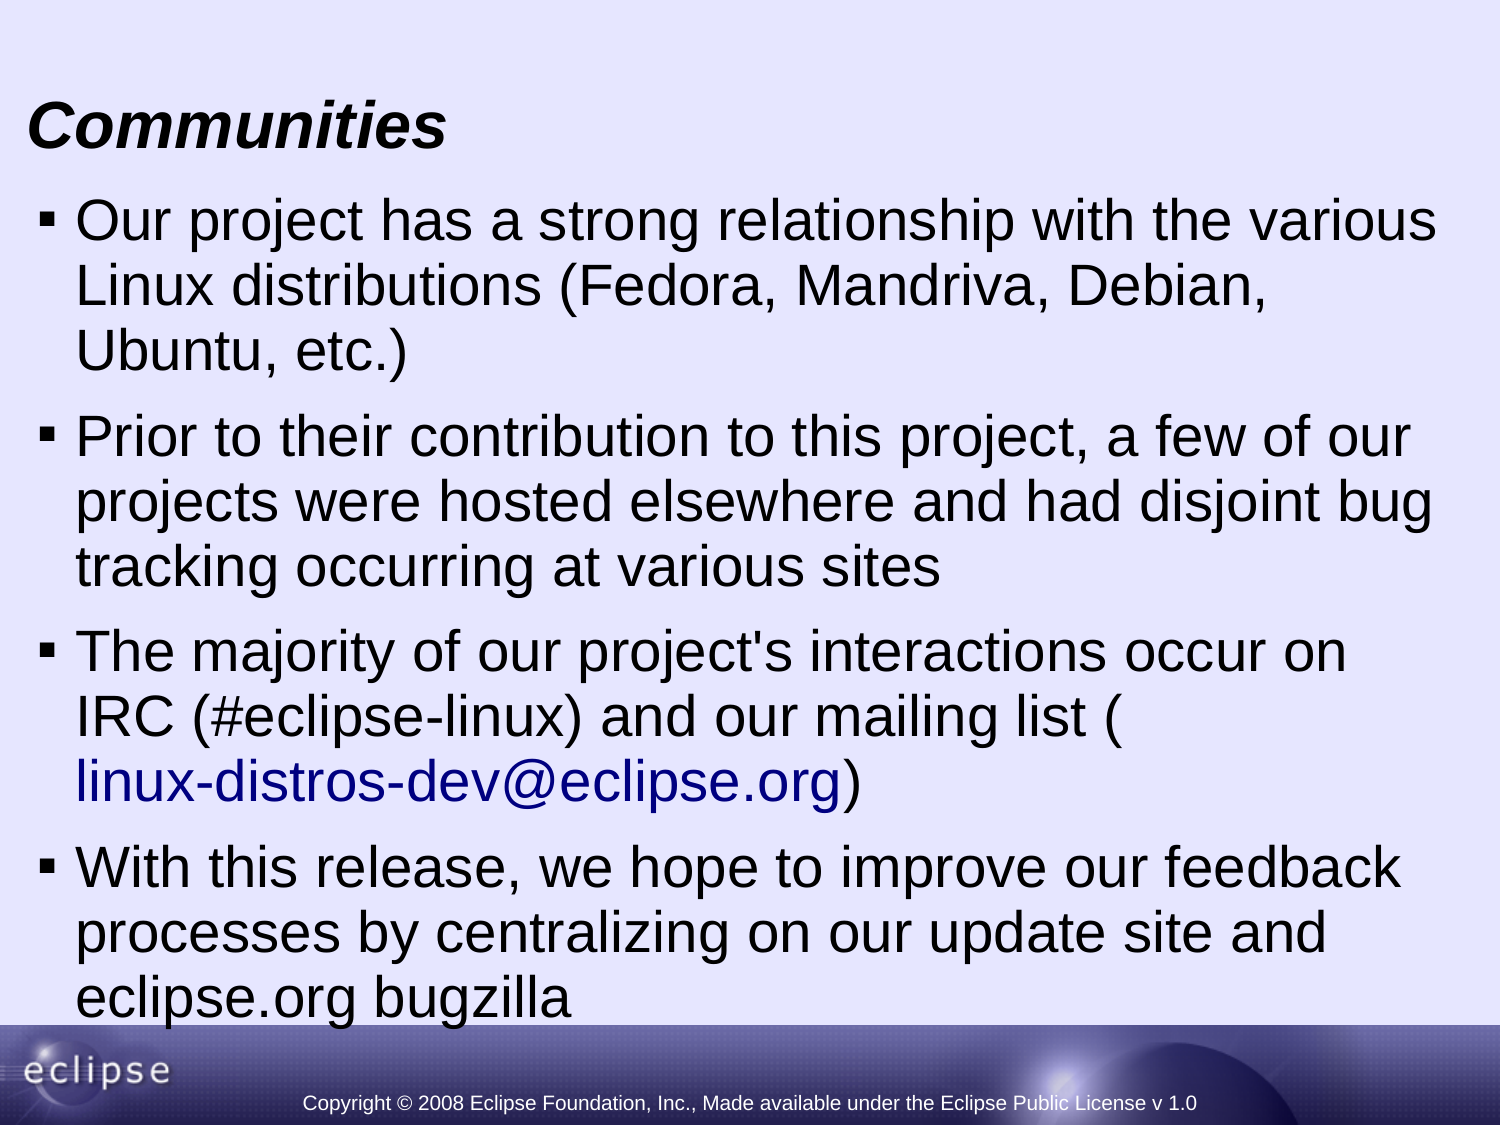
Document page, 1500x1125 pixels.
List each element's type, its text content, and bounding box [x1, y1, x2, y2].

picture [0, 1025, 1500, 1125]
title Communities [26, 84, 1474, 172]
list Our project has a strong relationship with the various Linux distributions (Fedora, Mandriva, Debian, Ubuntu, etc.) Prior to their contribution to this project, a few of our projects were hosted elsewhere and had disjoint bug tracking occurring at various sites The majority of our project's interactions occur on IRC (#eclipse-linux) and our mailing list (linux-distros-dev@eclipse.org) With this release, we hope to improve our feedback processes by centralizing on our update site and eclipse.org bugzilla [37, 187, 1463, 1030]
